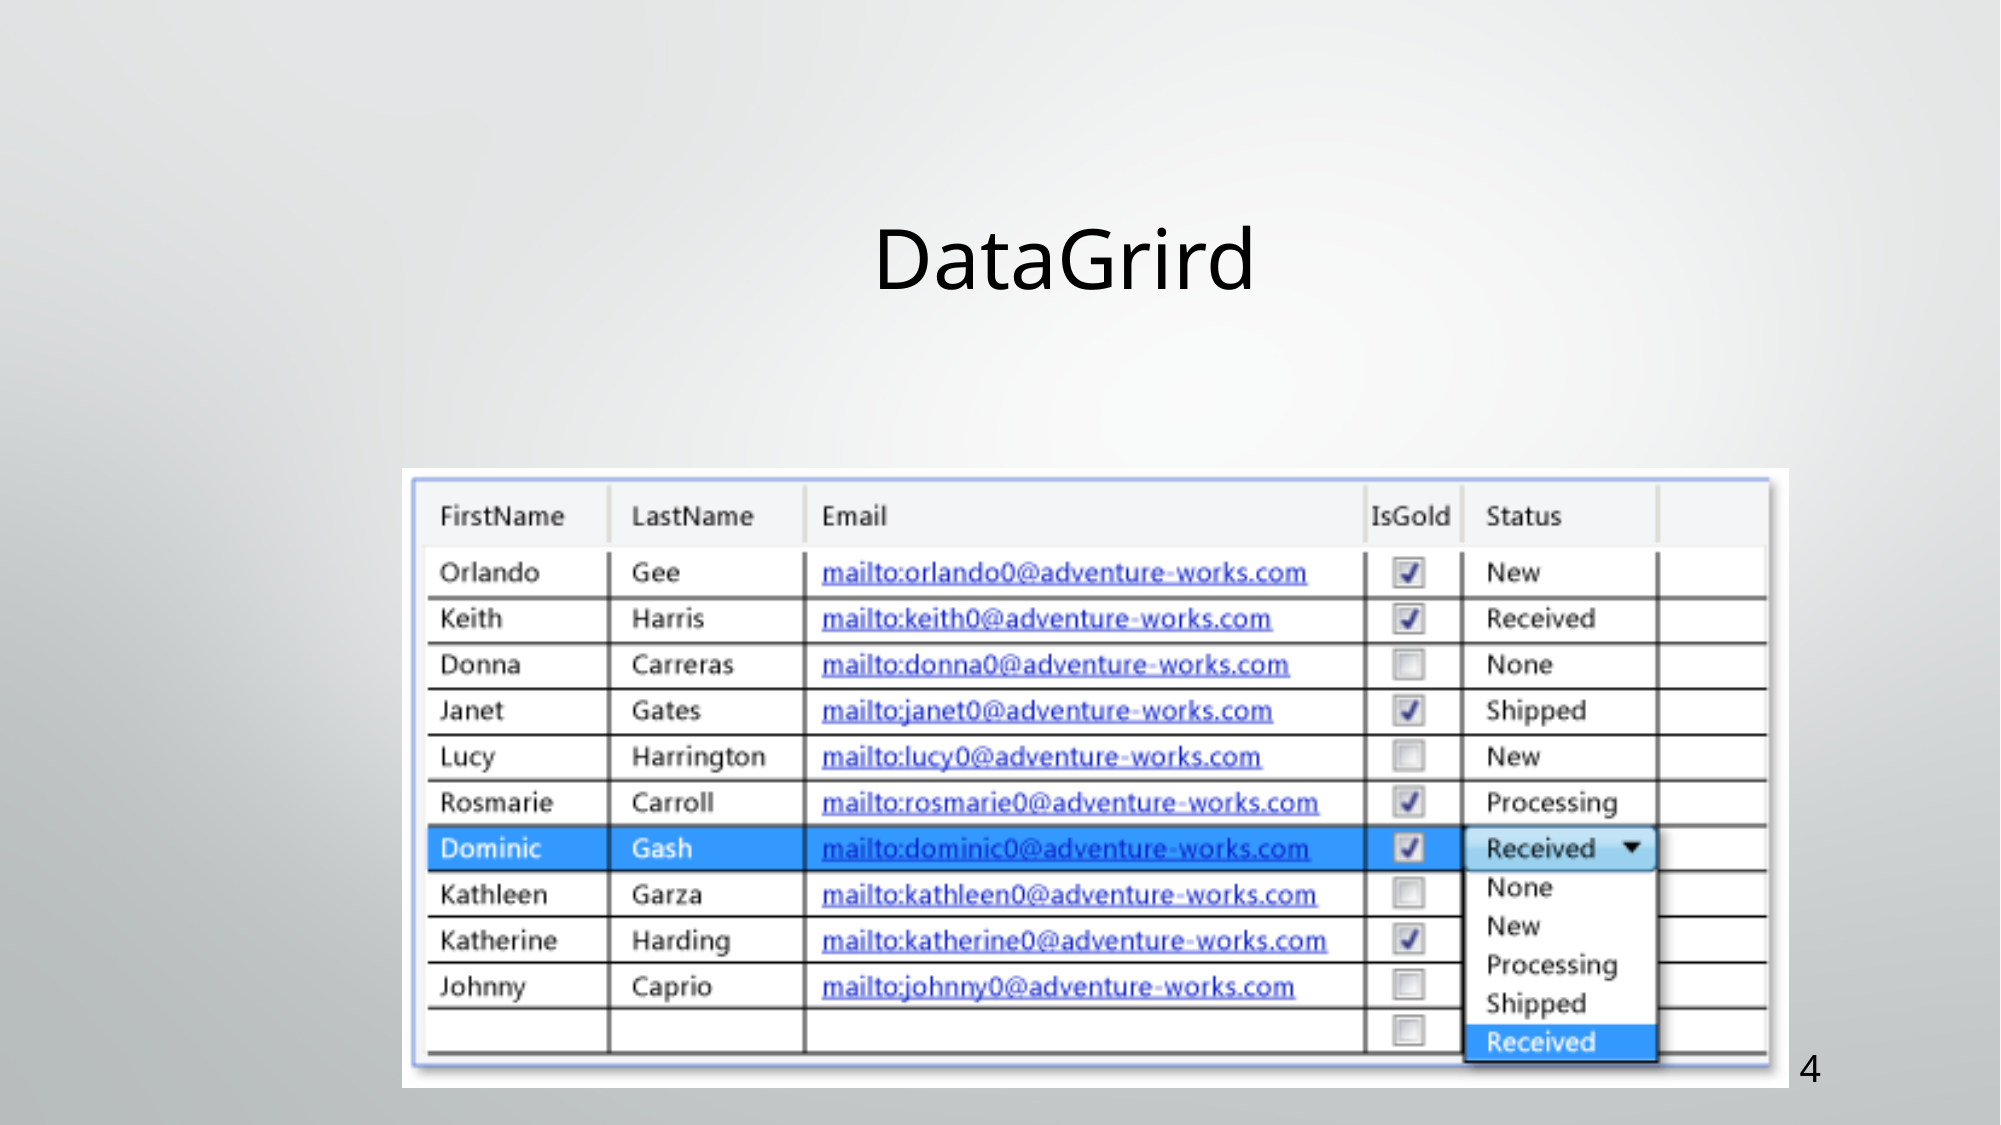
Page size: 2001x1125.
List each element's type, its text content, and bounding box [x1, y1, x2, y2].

title DataGrird [243, 112, 1887, 400]
picture [0, 0, 2001, 1125]
text_box 4 [1585, 1037, 2000, 1099]
